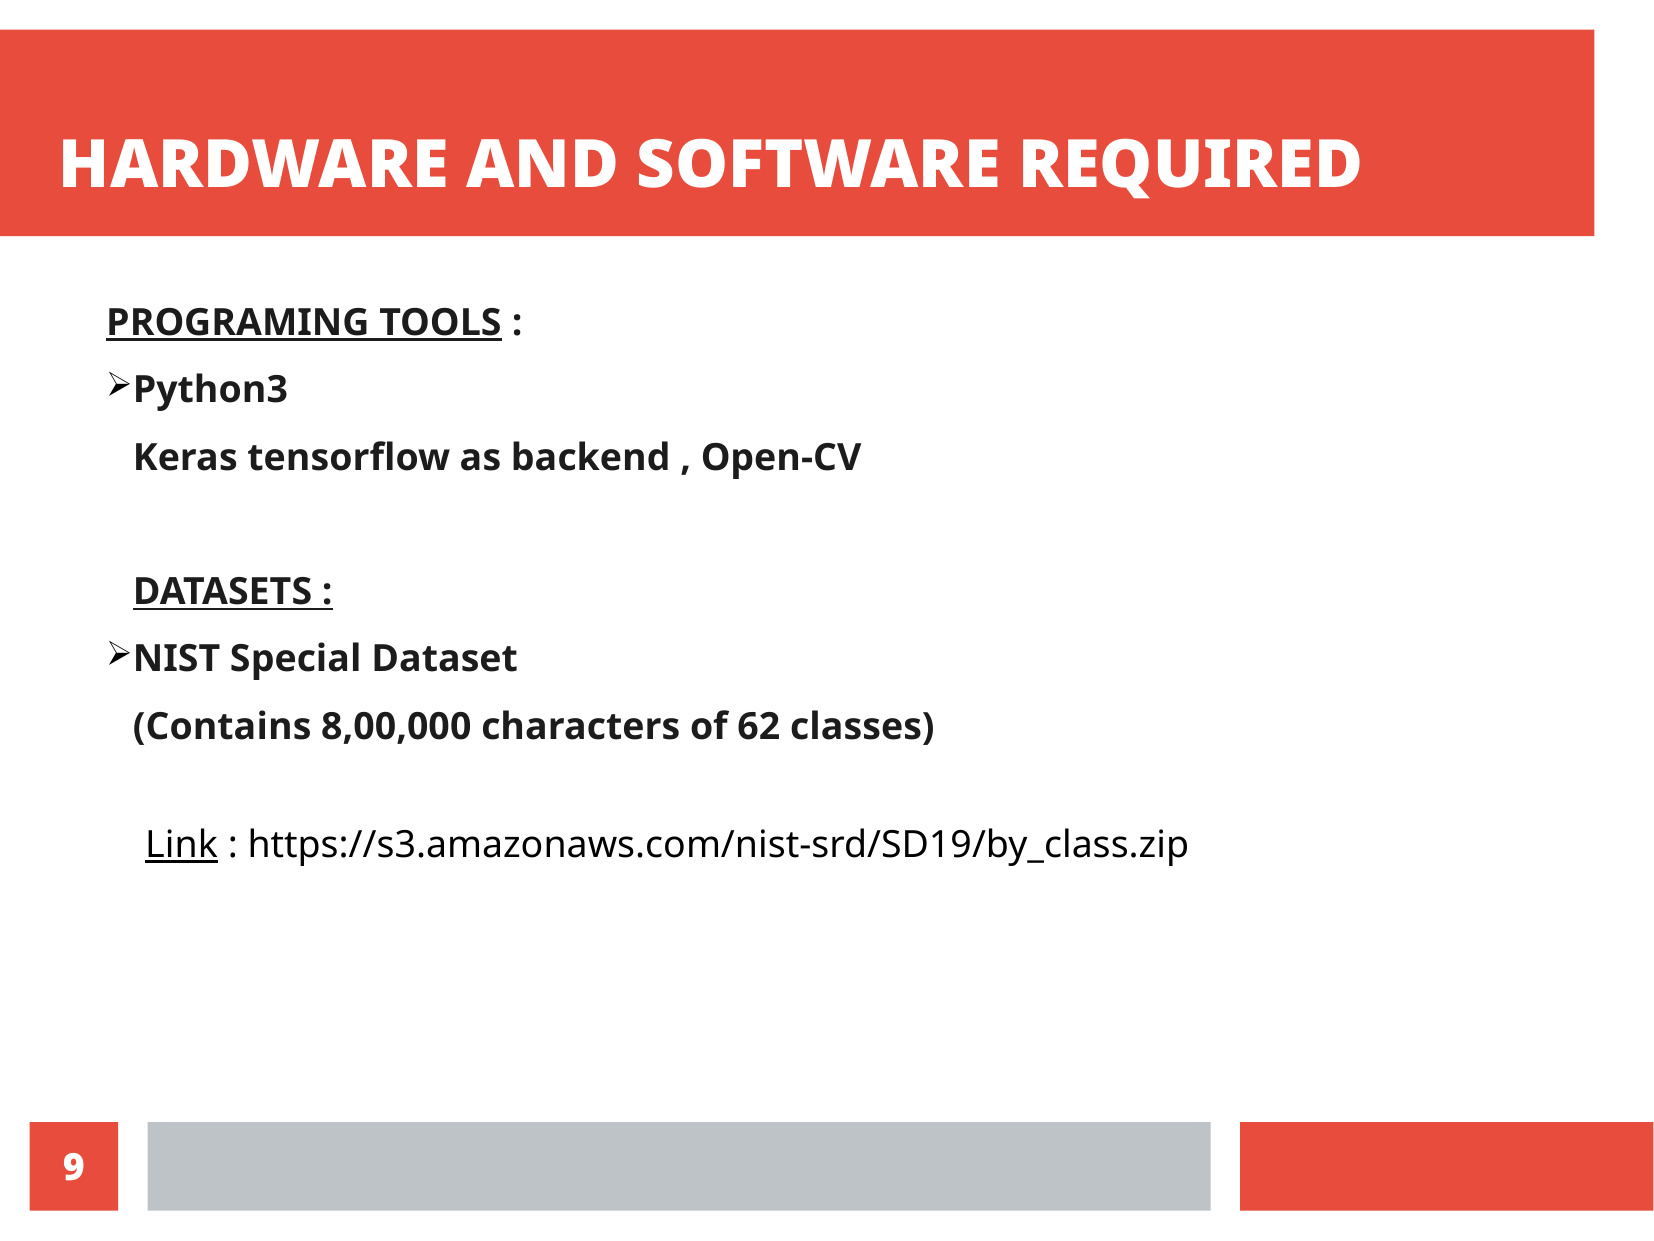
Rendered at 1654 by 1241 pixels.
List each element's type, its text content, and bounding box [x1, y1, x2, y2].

list PROGRAMING TOOLS : Python3 Keras tensorflow as backend , Open-CV DATASETS : NIST Special Dataset (Contains 8,00,000 characters of 62 classes) Link : https://s3.amazonaws.com/nist-srd/SD19/by_class.zip [106, 295, 1613, 1063]
title HARDWARE AND SOFTWARE REQUIRED [59, 59, 1595, 207]
